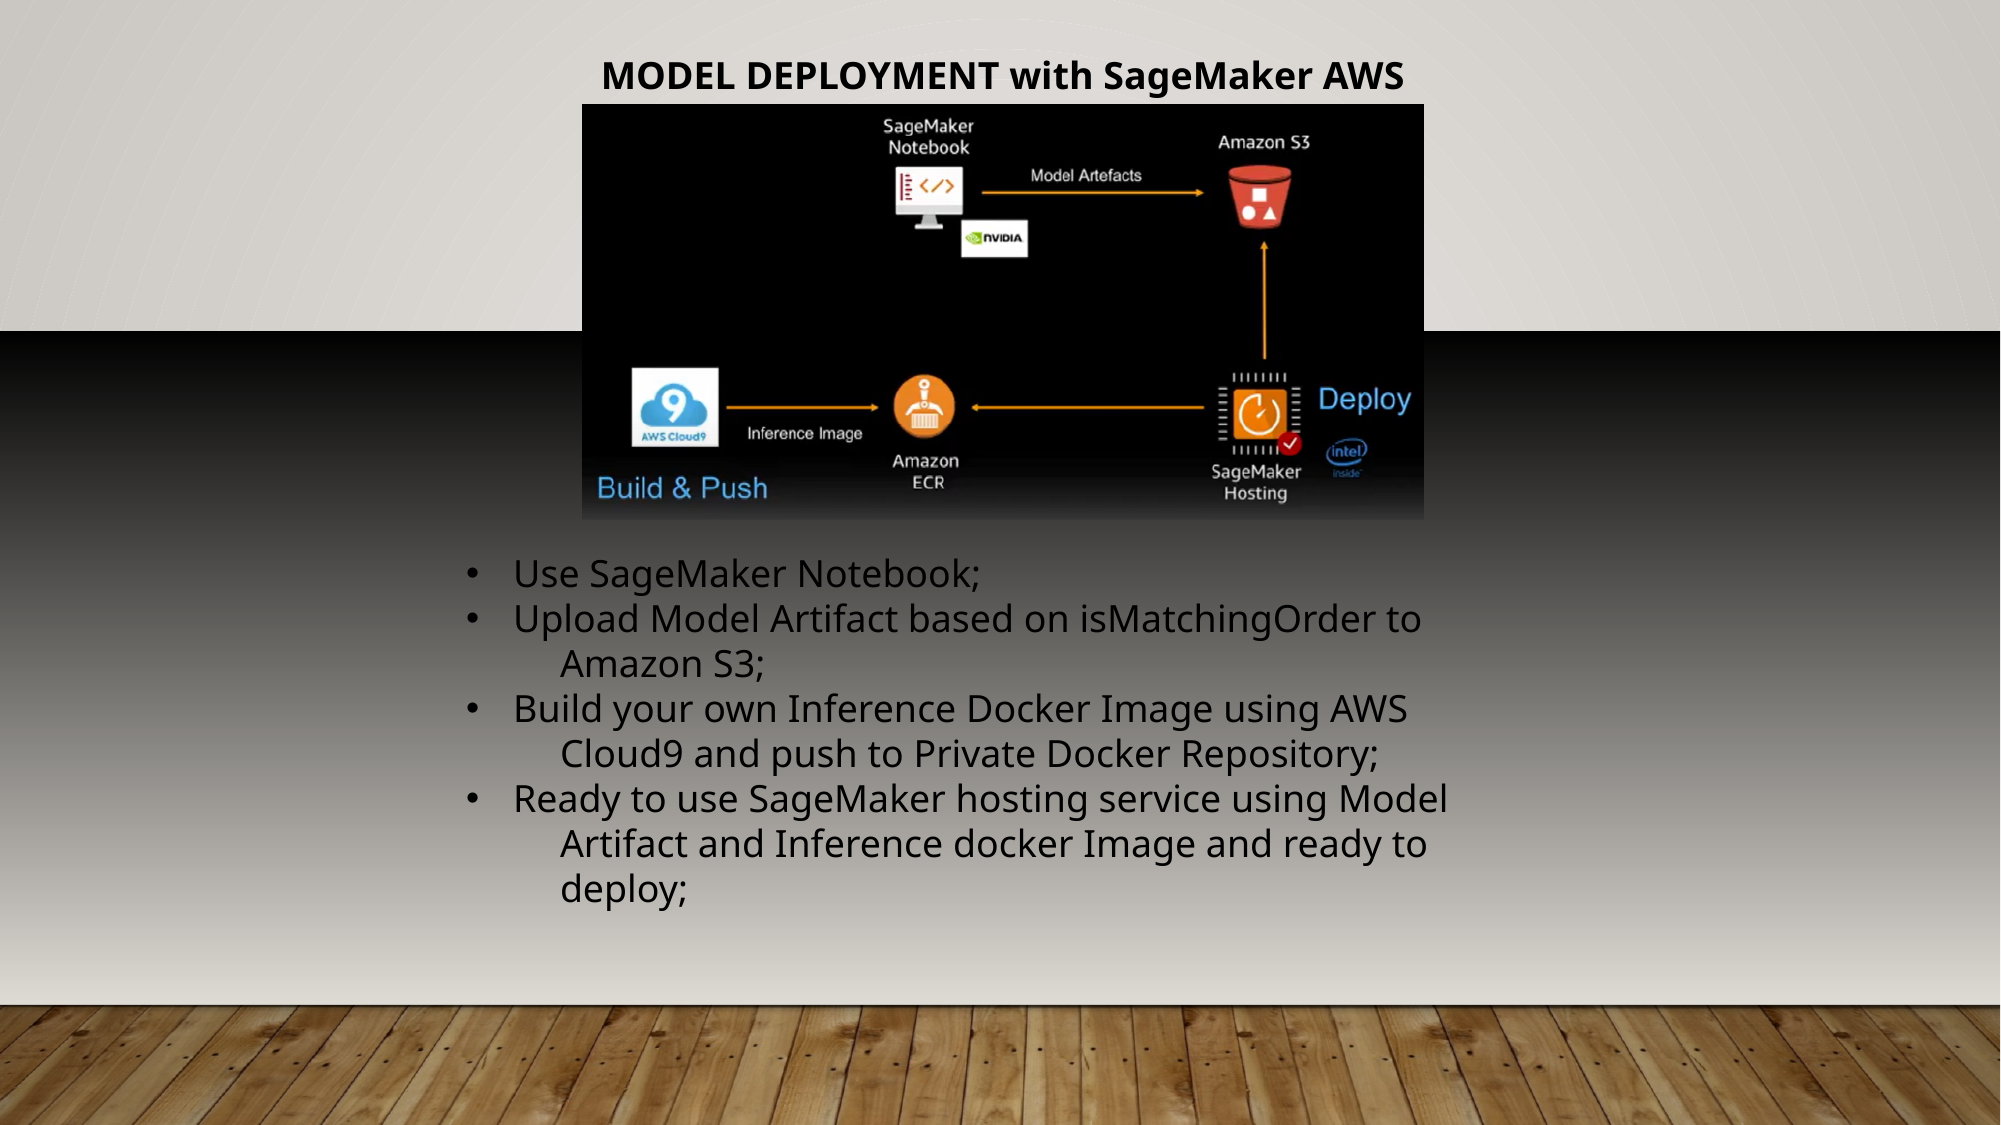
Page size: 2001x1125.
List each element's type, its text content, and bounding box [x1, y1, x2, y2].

picture [582, 104, 1424, 520]
text_box MODEL DEPLOYMENT with SageMaker AWS [2, 44, 2000, 105]
text_box Use SageMaker Notebook; Upload Model Artifact based on isMatchingOrder to Amazon S3; Build your own Inference Docker Image using AWS Cloud9 and push to Private Docker Repository; Ready to use SageMaker hosting service using Model Artifact and Inference docker Image and ready to deploy; [451, 542, 1555, 831]
